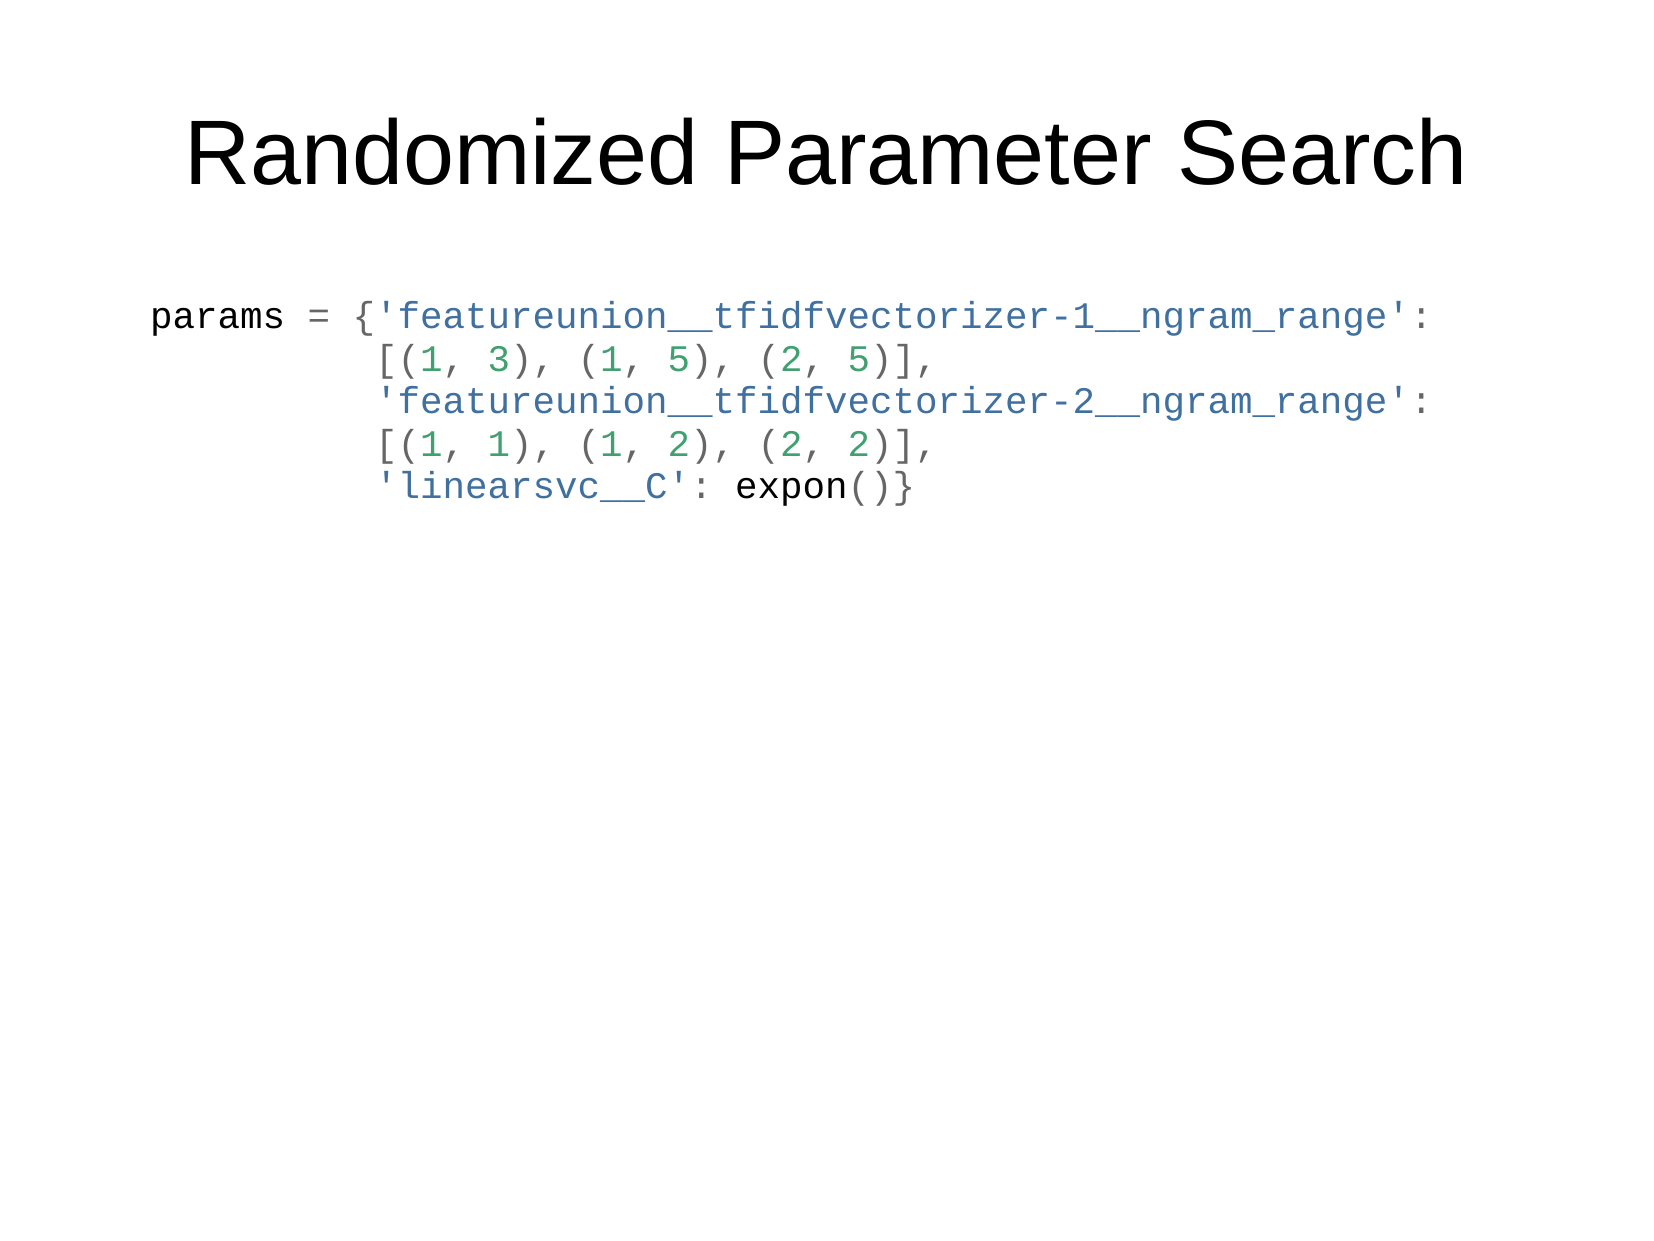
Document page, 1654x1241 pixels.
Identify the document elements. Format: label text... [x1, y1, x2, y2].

text_box params = {'featureunion__tfidfvectorizer-1__ngram_range': [(1, 3), (1, 5), (2, 5)], 'featureunion__tfidfvectorizer-2__ngram_range': [(1, 1), (1, 2), (2, 2)], 'linearsvc__C': expon()} [150, 297, 1486, 512]
title Randomized Parameter Search [82, 49, 1571, 257]
